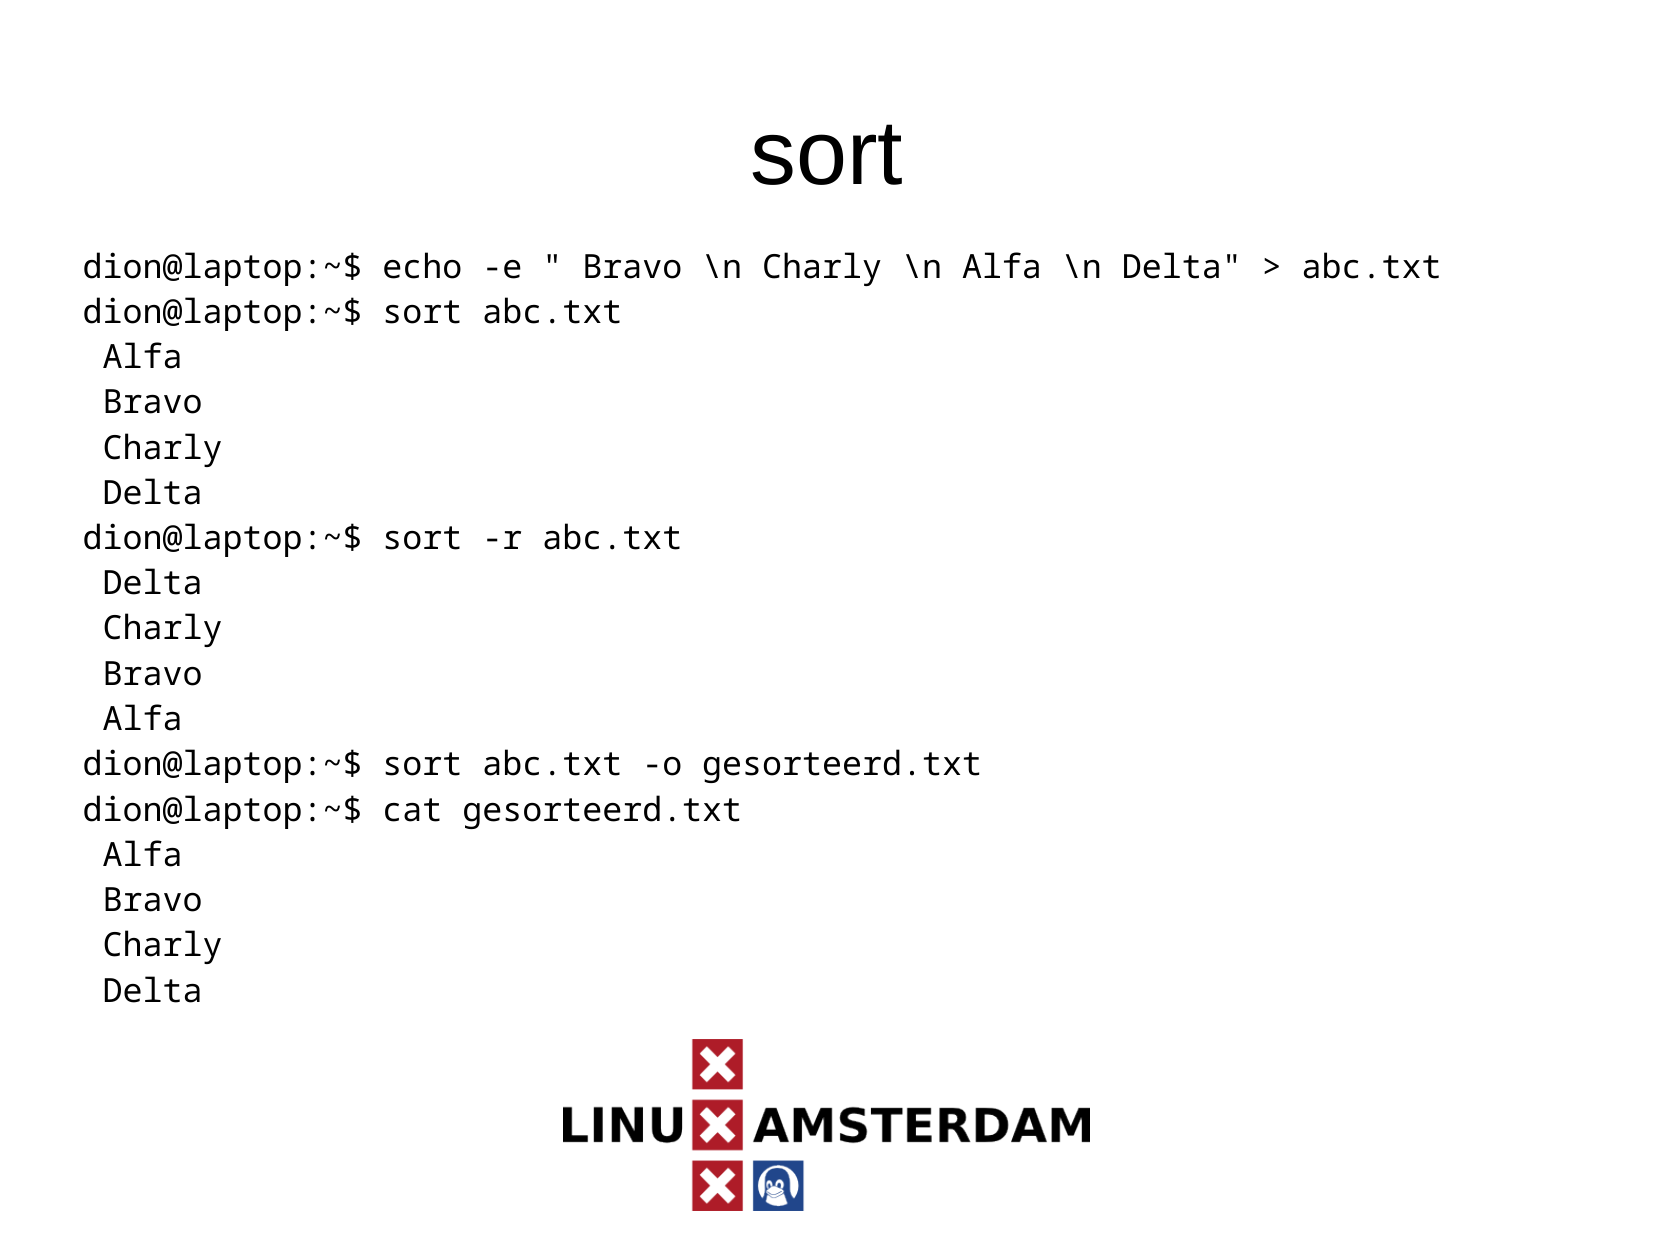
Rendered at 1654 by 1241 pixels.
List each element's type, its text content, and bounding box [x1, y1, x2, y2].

subtitle dion@laptop:~$ echo -e " Bravo \n Charly \n Alfa \n Delta" > abc.txt dion@laptop:~$ sort abc.txt Alfa Bravo Charly Delta dion@laptop:~$ sort -r abc.txt Delta Charly Bravo Alfa dion@laptop:~$ sort abc.txt -o gesorteerd.txt dion@laptop:~$ cat gesorteerd.txt Alfa Bravo Charly Delta [82, 290, 1571, 1010]
picture [563, 1039, 1090, 1211]
title sort [82, 49, 1571, 257]
